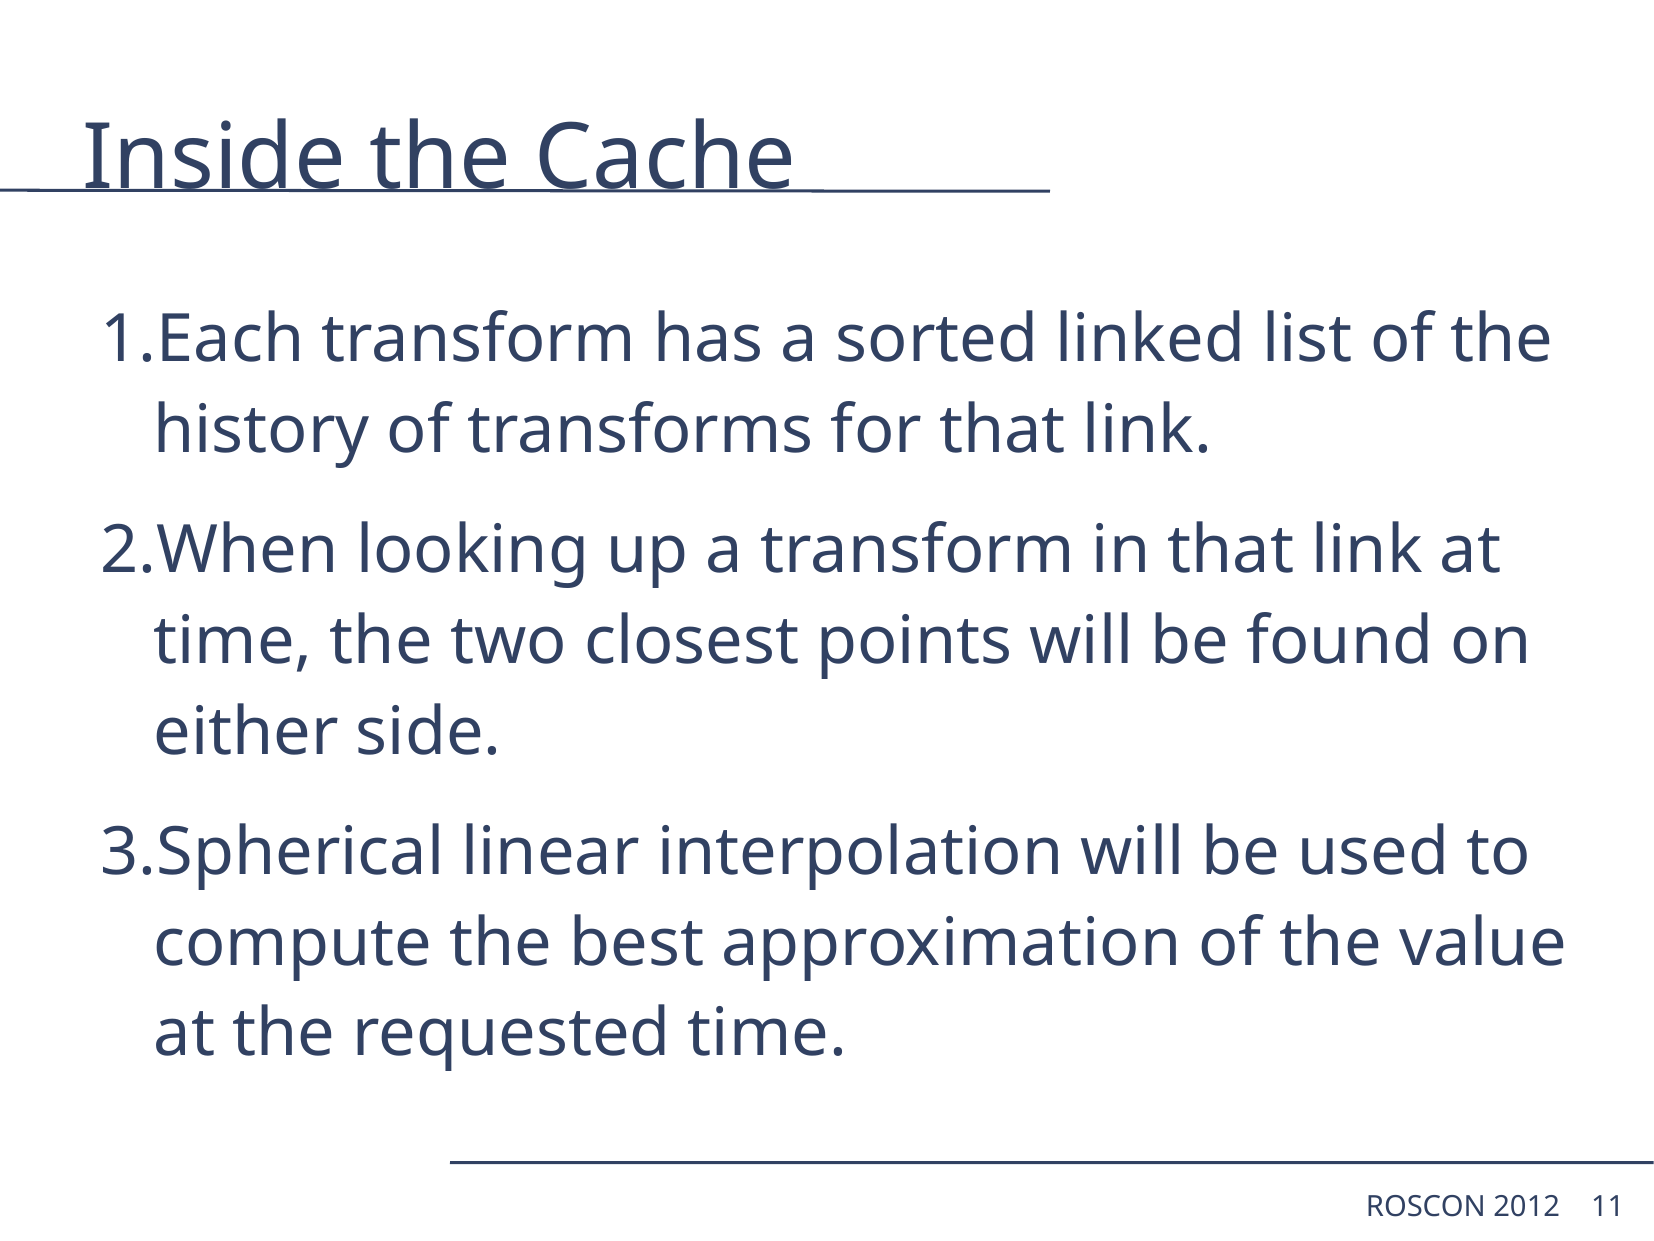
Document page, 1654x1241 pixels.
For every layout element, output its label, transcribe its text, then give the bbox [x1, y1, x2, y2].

title Inside the Cache [82, 56, 1571, 250]
list Each transform has a sorted linked list of the history of transforms for that link. When looking up a transform in that link at time, the two closest points will be found on either side. Spherical linear interpolation will be used to compute the best approximation of the value at the requested time. [82, 290, 1571, 1109]
